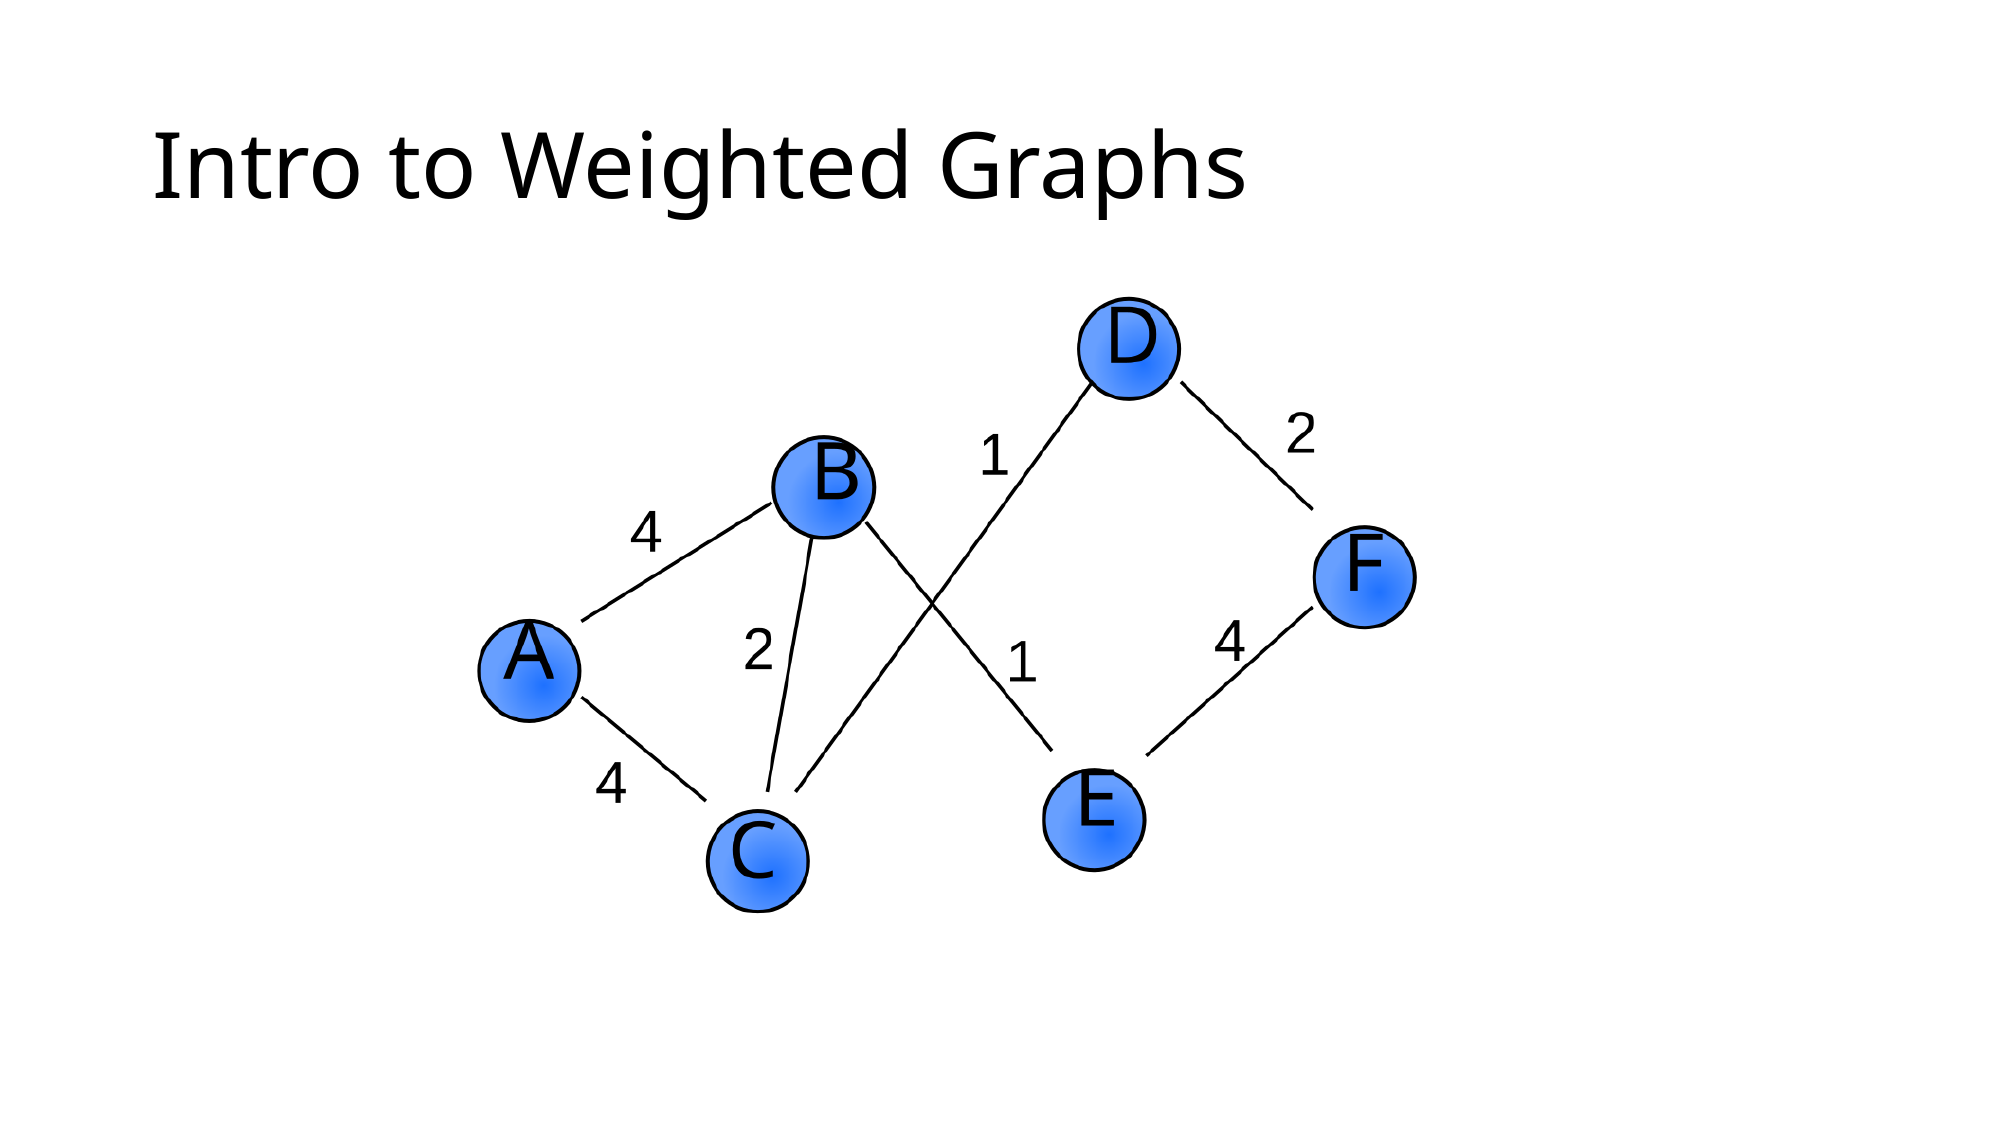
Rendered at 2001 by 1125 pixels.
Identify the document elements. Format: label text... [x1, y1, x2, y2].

picture [336, 237, 1549, 930]
title Intro to Weighted Graphs [137, 59, 1863, 278]
